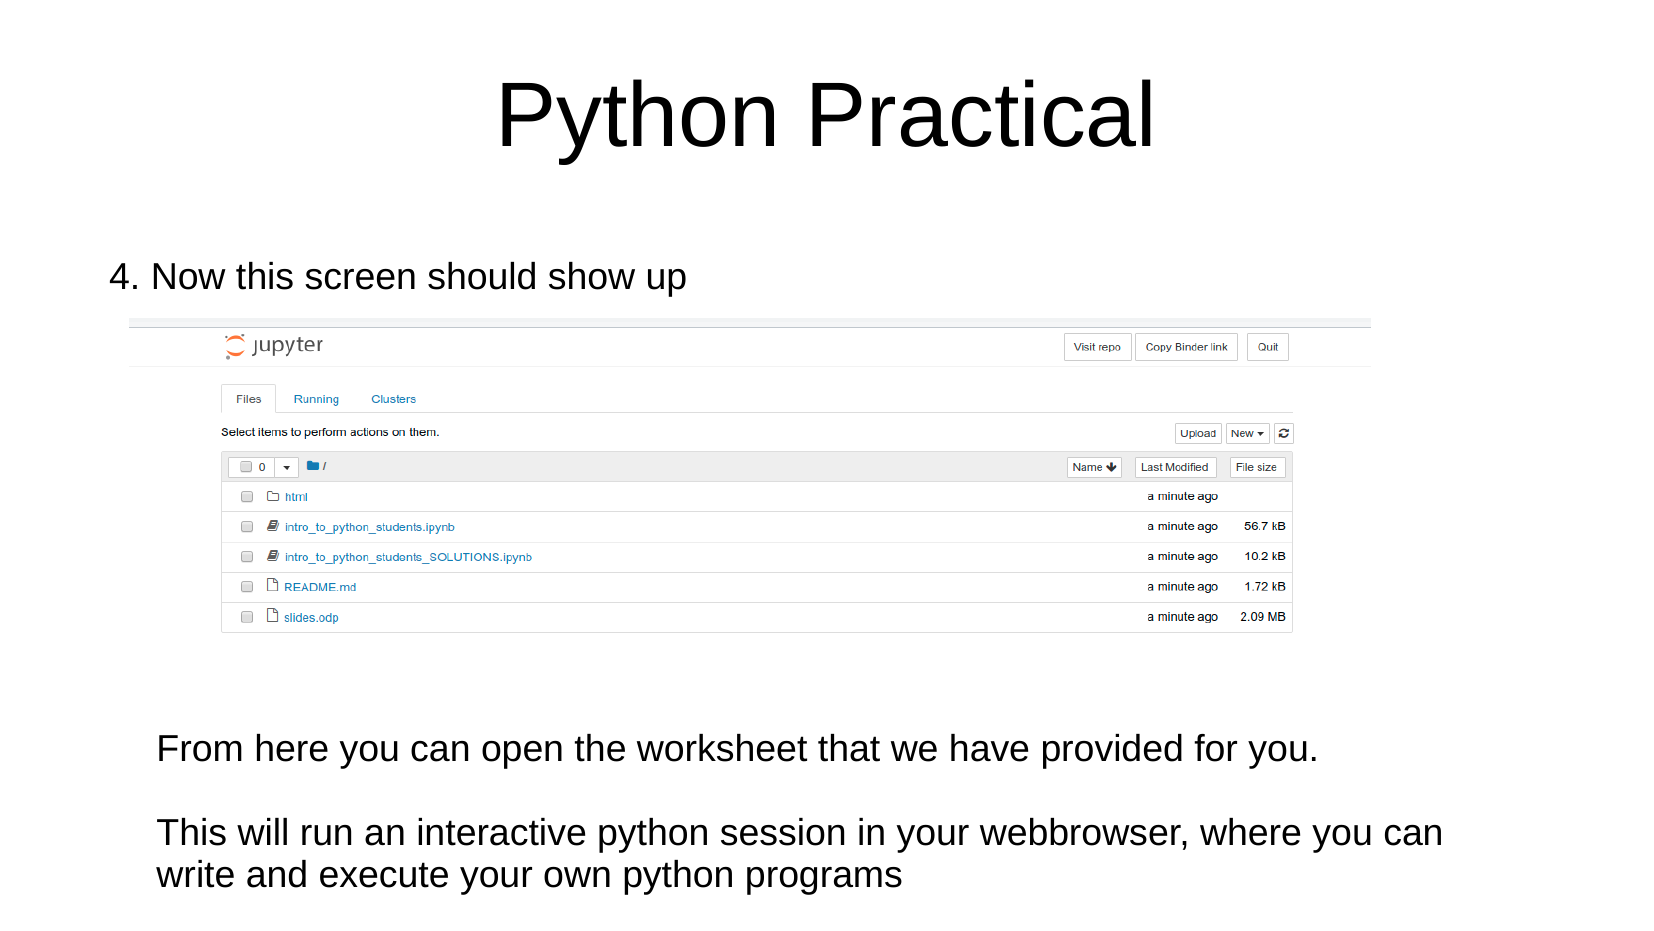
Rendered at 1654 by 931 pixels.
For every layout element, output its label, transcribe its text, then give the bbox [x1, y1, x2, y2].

text_box From here you can open the worksheet that we have provided for you. This will run an interactive python session in your webbrowser, where you can write and execute your own python programs [141, 720, 1459, 904]
picture [129, 318, 1371, 704]
title Python Practical [82, 37, 1571, 193]
text_box 4. Now this screen should show up [94, 248, 703, 347]
